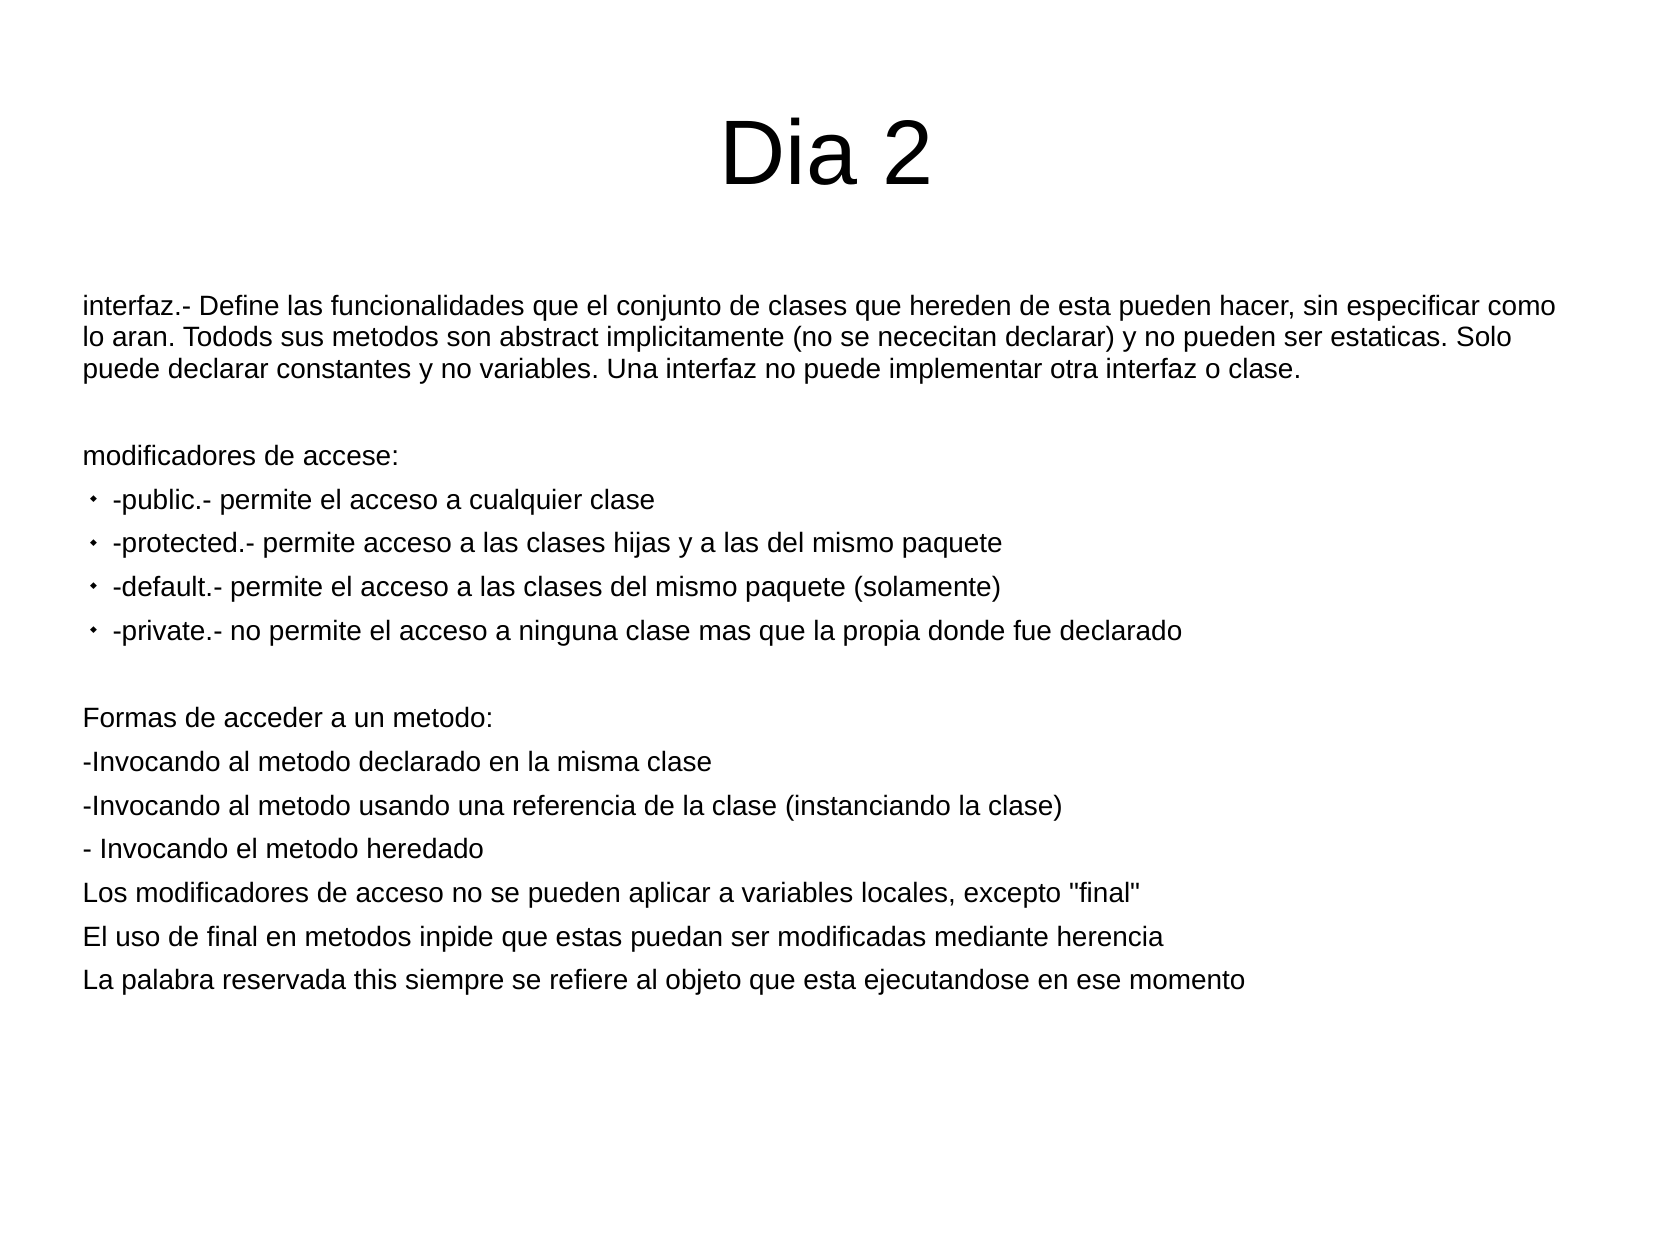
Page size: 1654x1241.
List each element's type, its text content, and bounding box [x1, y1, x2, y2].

list interfaz.- Define las funcionalidades que el conjunto de clases que hereden de esta pueden hacer, sin especificar como lo aran. Todods sus metodos son abstract implicitamente (no se nececitan declarar) y no pueden ser estaticas. Solo puede declarar constantes y no variables. Una interfaz no puede implementar otra interfaz o clase. modificadores de accese: -public.- permite el acceso a cualquier clase -protected.- permite acceso a las clases hijas y a las del mismo paquete -default.- permite el acceso a las clases del mismo paquete (solamente) -private.- no permite el acceso a ninguna clase mas que la propia donde fue declarado Formas de acceder a un metodo: -Invocando al metodo declarado en la misma clase -Invocando al metodo usando una referencia de la clase (instanciando la clase) - Invocando el metodo heredado Los modificadores de acceso no se pueden aplicar a variables locales, excepto "final" El uso de final en metodos inpide que estas puedan ser modificadas mediante herencia La palabra reservada this siempre se refiere al objeto que esta ejecutandose en ese momento [82, 290, 1571, 1010]
title Dia 2 [82, 49, 1571, 257]
